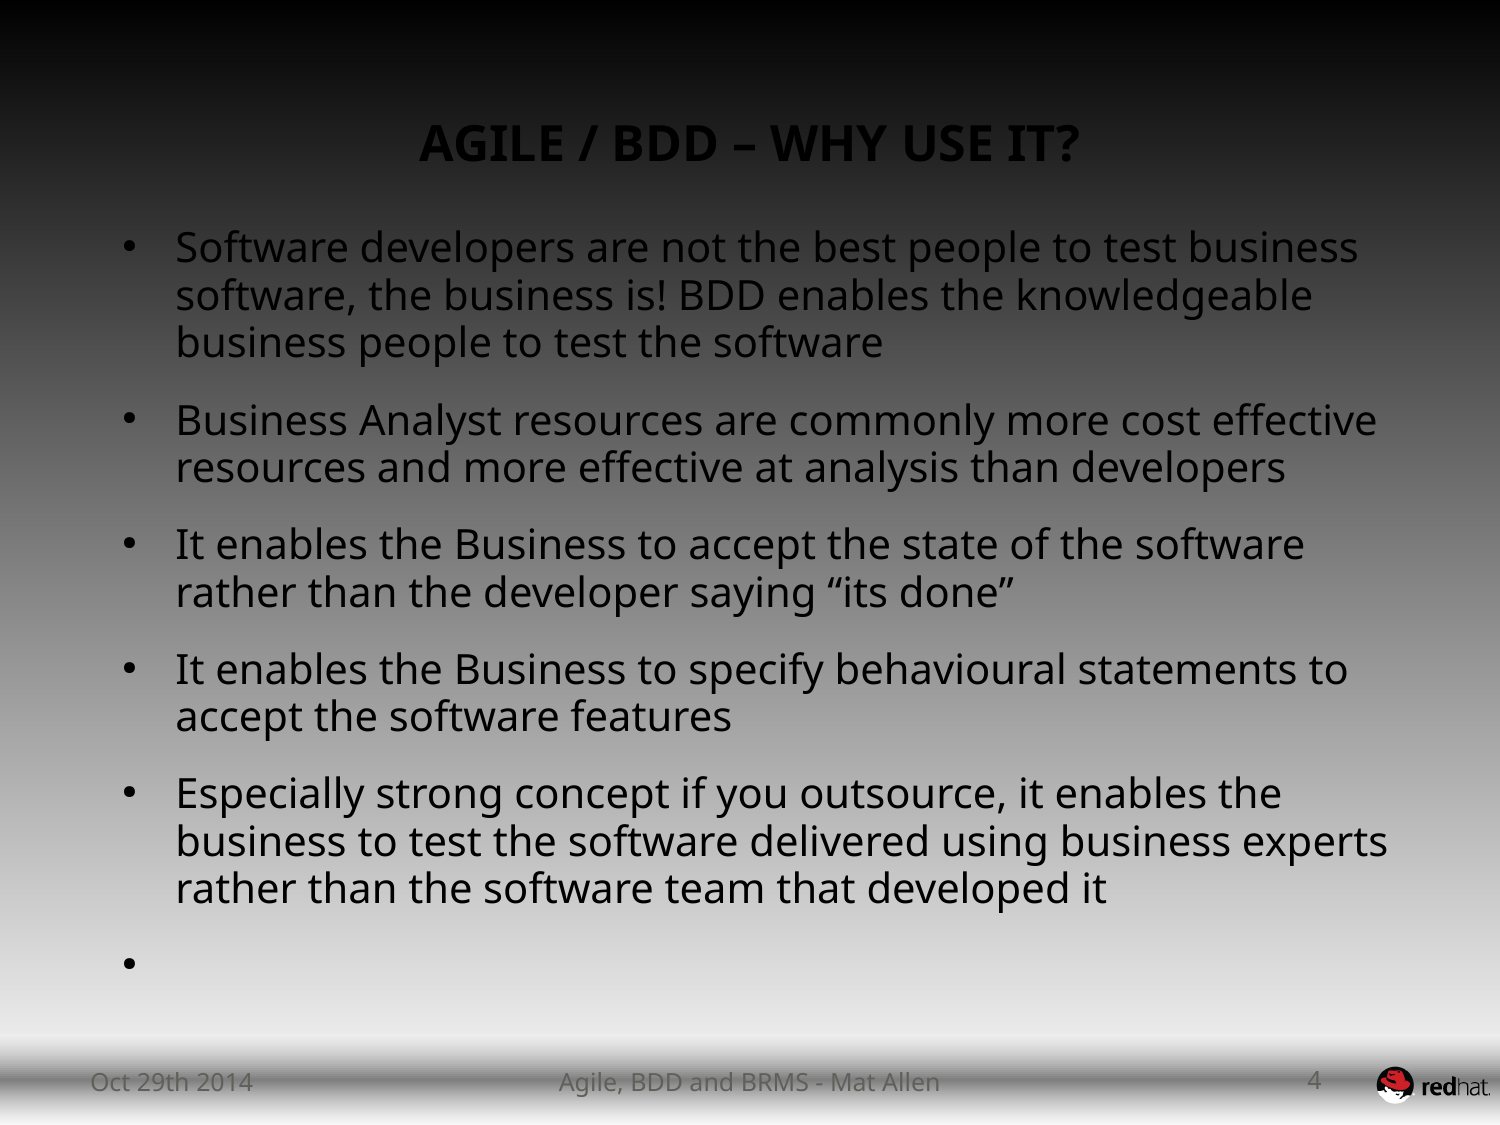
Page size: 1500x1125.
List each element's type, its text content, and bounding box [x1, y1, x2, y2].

picture [1364, 1057, 1500, 1110]
slide_number <number> [1074, 1051, 1337, 1112]
title Agile / BDD – Why use it? [75, 22, 1426, 188]
list Software developers are not the best people to test business software, the business is! BDD enables the knowledgeable business people to test the software Business Analyst resources are commonly more cost effective resources and more effective at analysis than developers It enables the Business to accept the state of the software rather than the developer saying “its done” It enables the Business to specify behavioural statements to accept the software features Especially strong concept if you outsource, it enables the business to test the software delivered using business experts rather than the software team that developed it [74, 209, 1425, 1012]
slide_number Oct 29th 2014 [75, 1051, 425, 1112]
footer Agile, BDD and BRMS - Mat Allen [512, 1051, 988, 1112]
